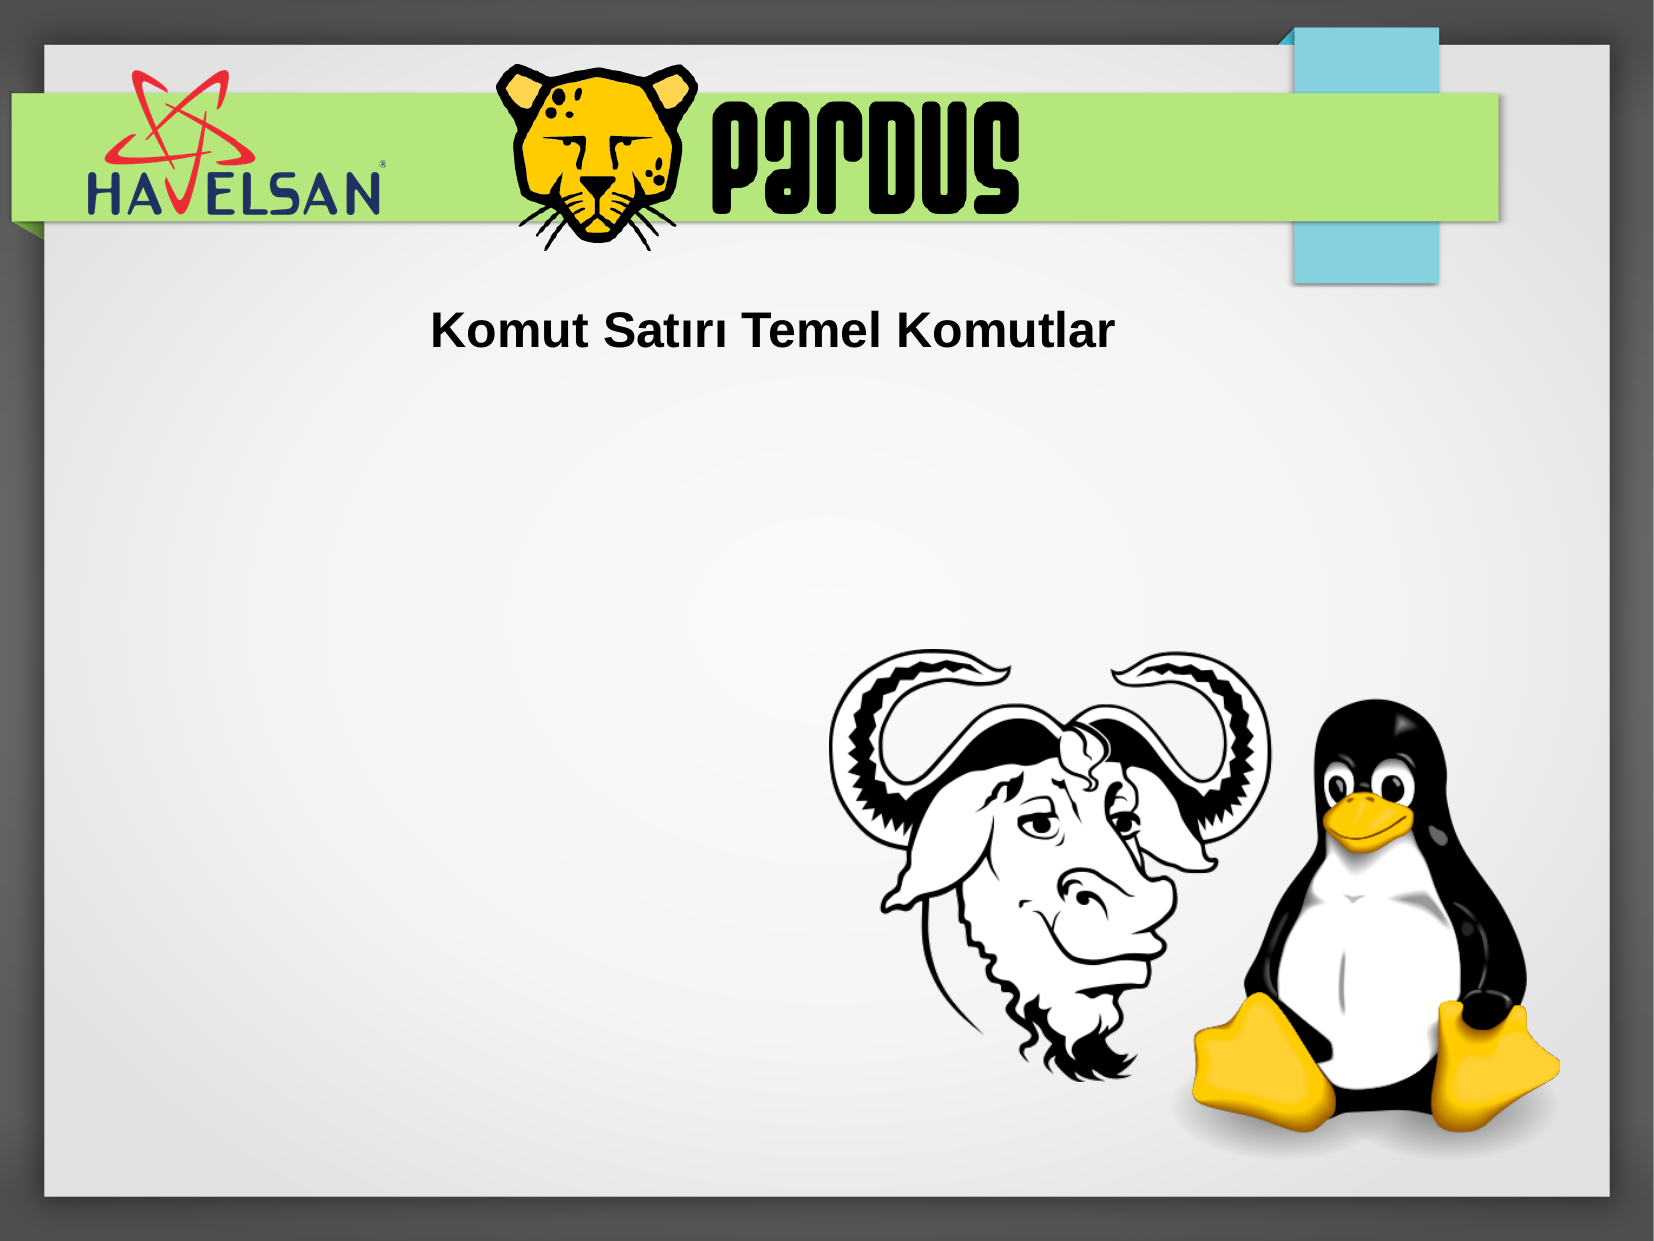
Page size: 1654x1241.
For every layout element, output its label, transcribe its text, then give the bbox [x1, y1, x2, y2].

picture [0, 0, 1654, 1241]
text_box Komut Satırı Temel Komutlar [100, 295, 1447, 478]
